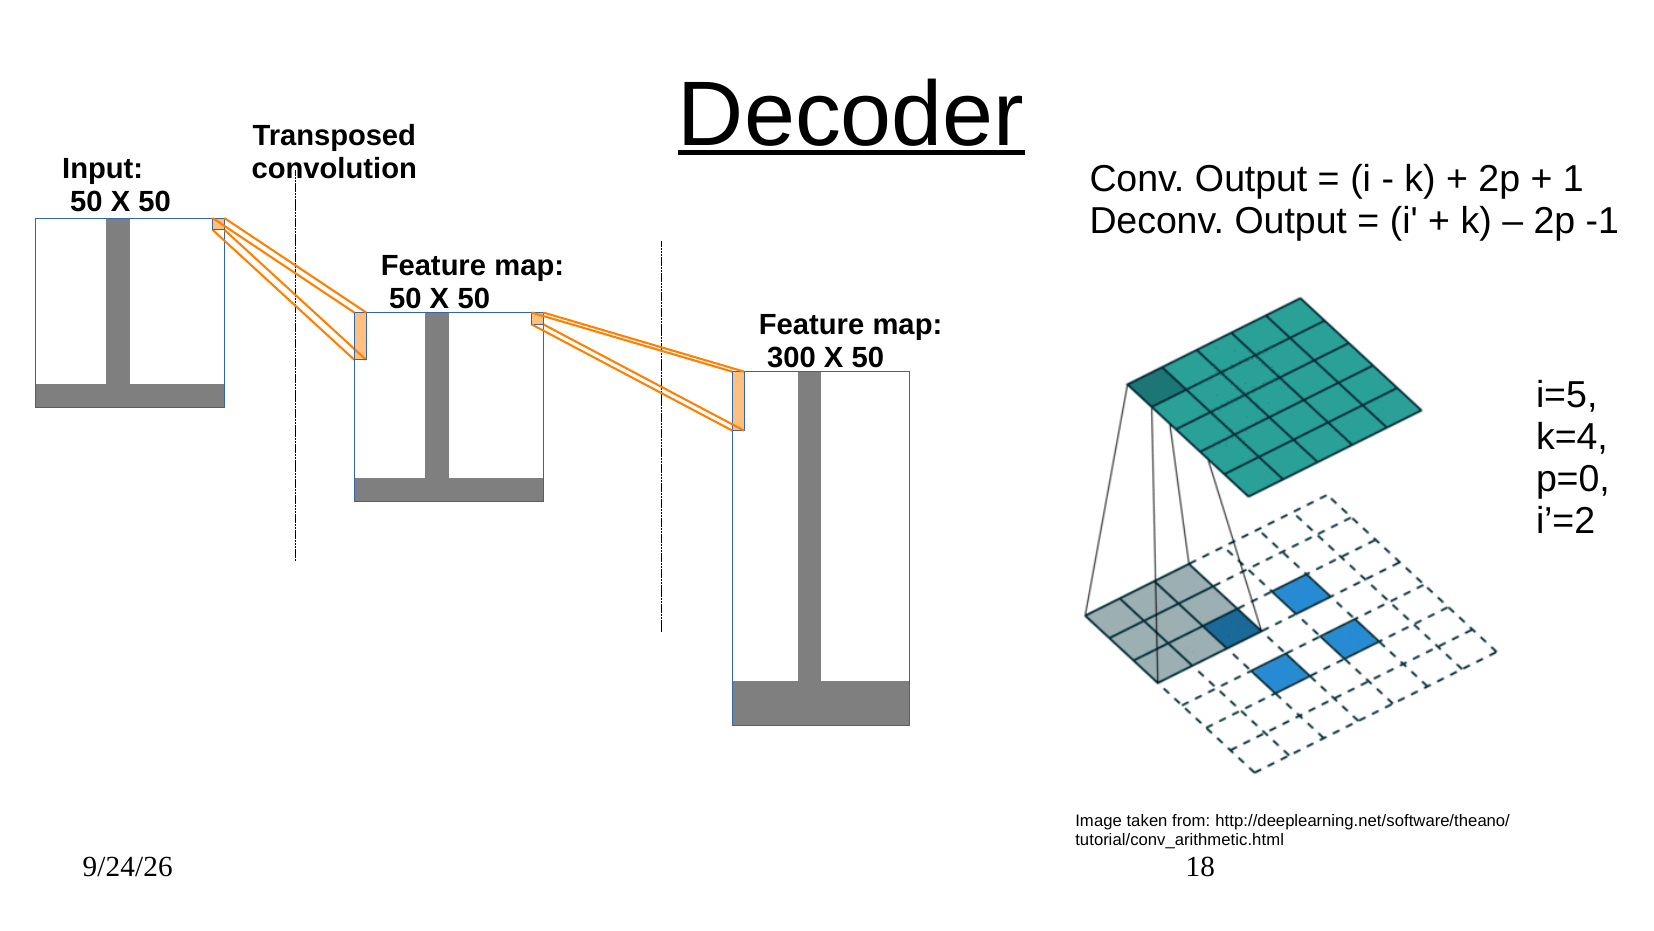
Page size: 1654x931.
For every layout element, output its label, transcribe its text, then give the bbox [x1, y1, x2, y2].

text_box [35, 218, 225, 408]
text_box Conv. Output = (i - k) + 2p + 1 Deconv. Output = (i' + k) – 2p -1 [1074, 150, 1654, 257]
text_box Image taken from: http://deeplearning.net/software/theano/ tutorial/conv_arithmetic.html [1060, 803, 1526, 857]
text_box [1185, 847, 1571, 912]
text_box i=5, k=4, p=0, i’=2 [1521, 366, 1642, 549]
text_box [354, 312, 544, 502]
text_box Transposed convolution [229, 111, 439, 267]
text_box [82, 847, 468, 912]
picture [1060, 273, 1522, 798]
text_box Input: 50 X 50 [47, 144, 180, 228]
text_box Feature map: 300 X 50 [744, 300, 945, 384]
text_box [732, 371, 910, 726]
text_box [216, 218, 225, 224]
text_box [531, 314, 544, 329]
text_box Feature map: 50 X 50 [366, 241, 567, 325]
text_box Decoder [663, 54, 1007, 177]
